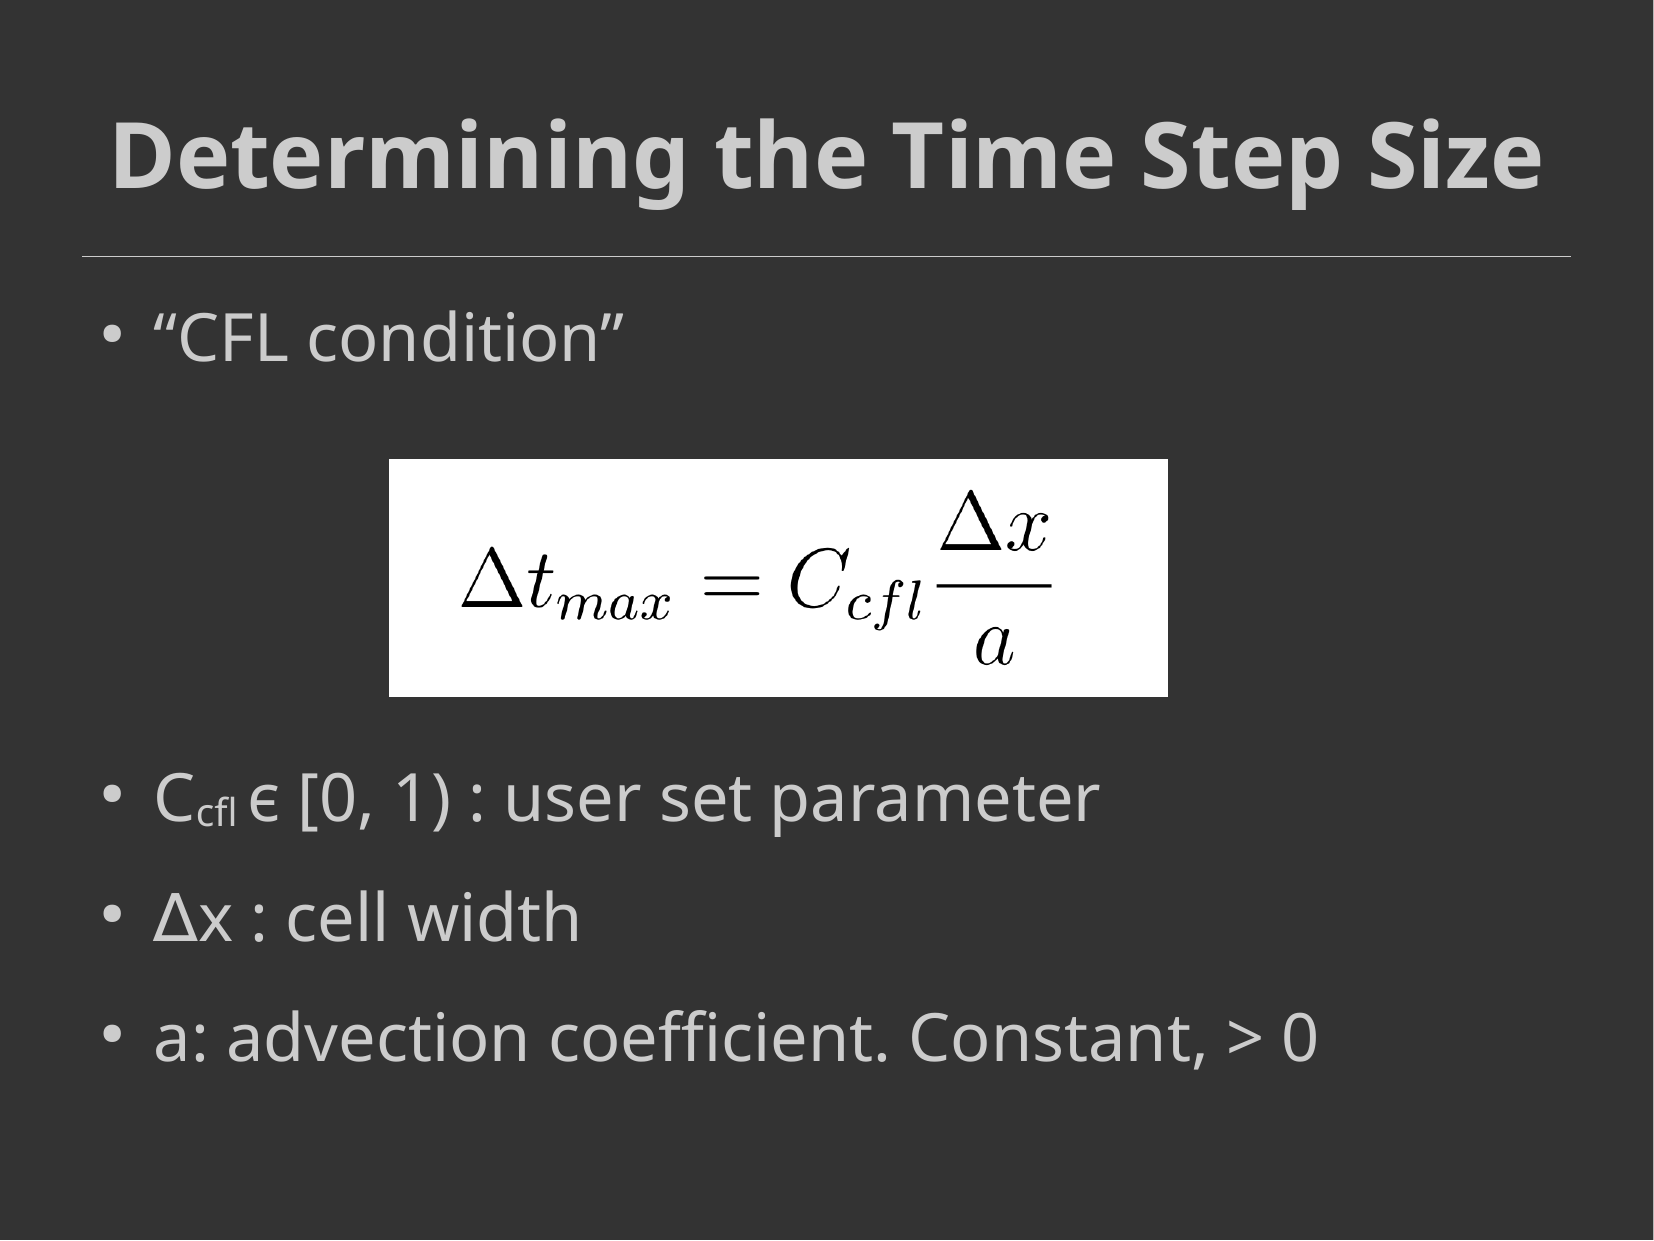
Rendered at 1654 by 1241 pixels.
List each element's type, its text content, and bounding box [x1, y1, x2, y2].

picture [389, 459, 1168, 697]
title Determining the Time Step Size [82, 49, 1571, 257]
list Ccfl є [0, 1) : user set parameter ∆x : cell width a: advection coefficient. Constant, > 0 [82, 750, 1571, 1188]
list “CFL condition” [82, 290, 1571, 438]
